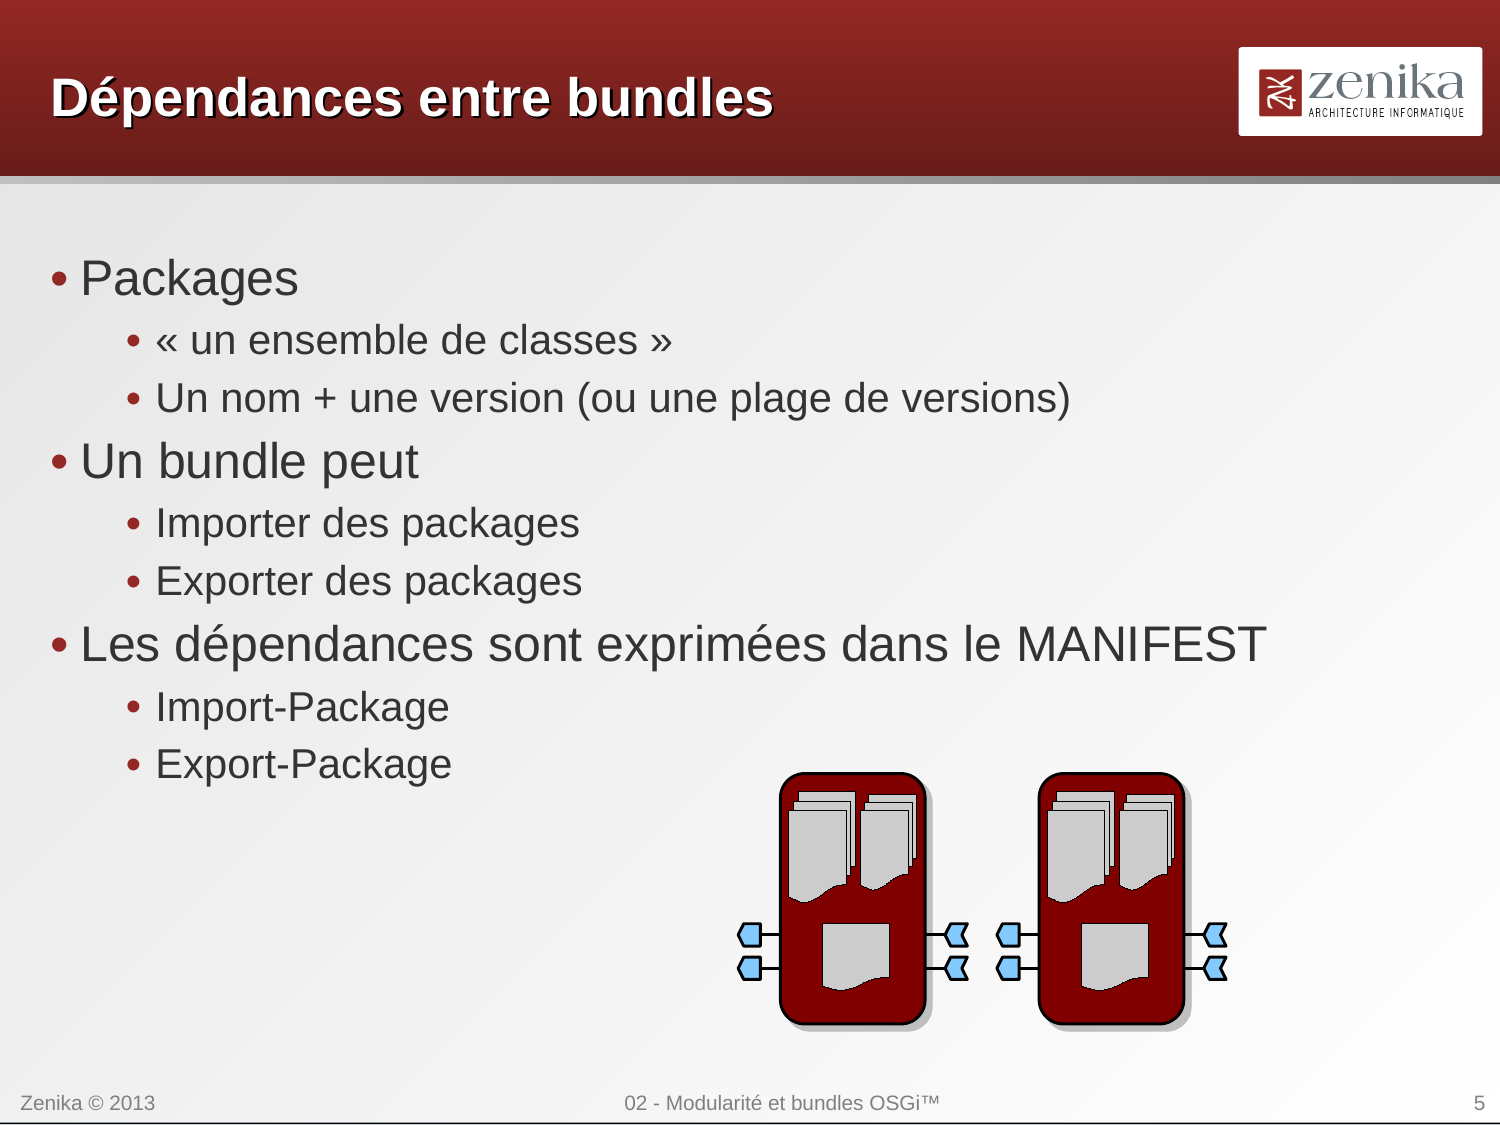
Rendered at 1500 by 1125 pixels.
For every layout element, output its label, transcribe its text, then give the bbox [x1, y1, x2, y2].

title Dépendances entre bundles [50, 15, 1206, 180]
text_box [1039, 773, 1184, 1024]
text_box [945, 923, 968, 947]
text_box [1203, 923, 1227, 947]
text_box [780, 773, 926, 1024]
text_box [996, 957, 1020, 980]
text_box [1203, 957, 1227, 980]
text_box [996, 923, 1020, 947]
picture [1257, 58, 1464, 125]
list Packages « un ensemble de classes » Un nom + une version (ou une plage de versions) Un bundle peut Importer des packages Exporter des packages Les dépendances sont exprimées dans le MANIFEST Import-Package Export-Package [50, 249, 1435, 798]
text_box [738, 957, 761, 980]
text_box [945, 957, 968, 980]
text_box [738, 923, 761, 947]
